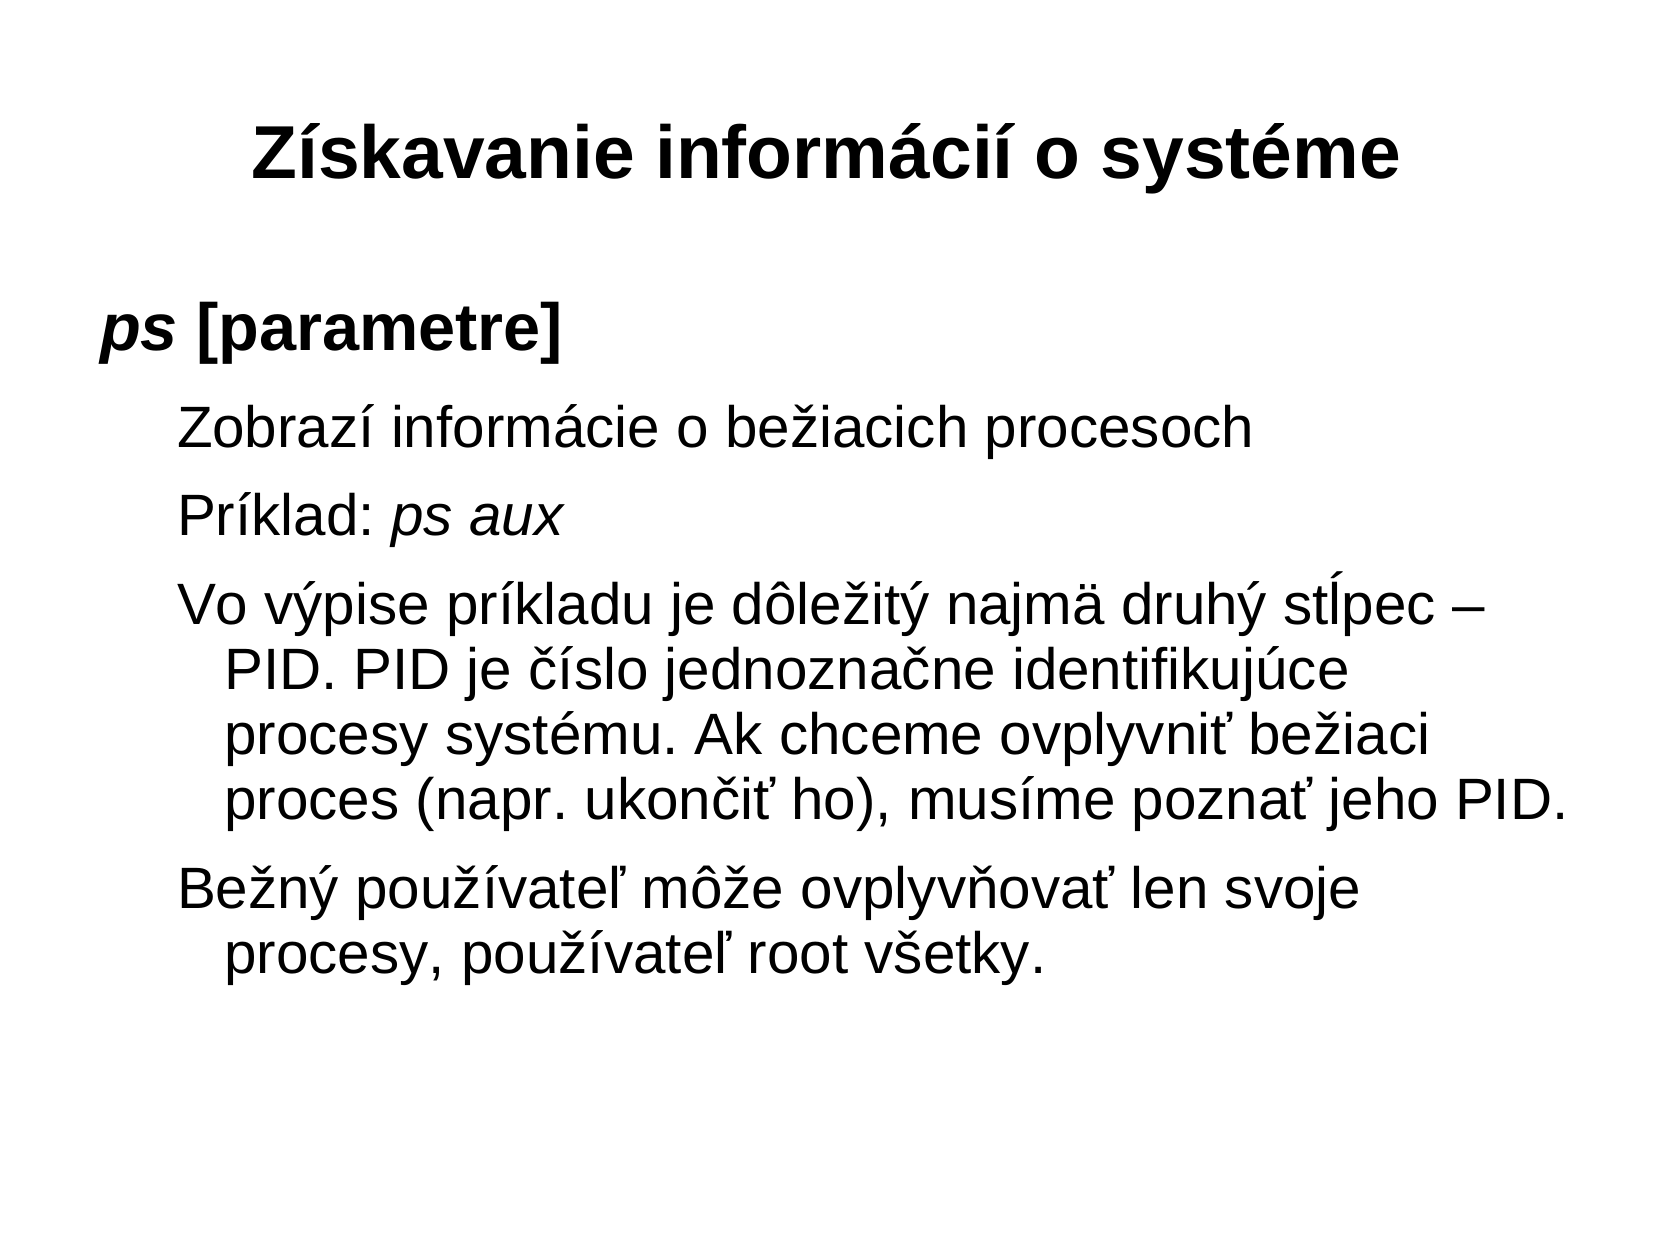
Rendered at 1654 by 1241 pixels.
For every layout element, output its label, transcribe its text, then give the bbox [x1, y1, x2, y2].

list ps [parametre] Zobrazí informácie o bežiacich procesoch Príklad: ps aux Vo výpise príkladu je dôležitý najmä druhý stĺpec – PID. PID je číslo jednoznačne identifikujúce procesy systému. Ak chceme ovplyvniť bežiaci proces (napr. ukončiť ho), musíme poznať jeho PID. Bežný používateľ môže ovplyvňovať len svoje procesy, používateľ root všetky. [82, 290, 1571, 1109]
title Získavanie informácií o systéme [82, 49, 1571, 257]
